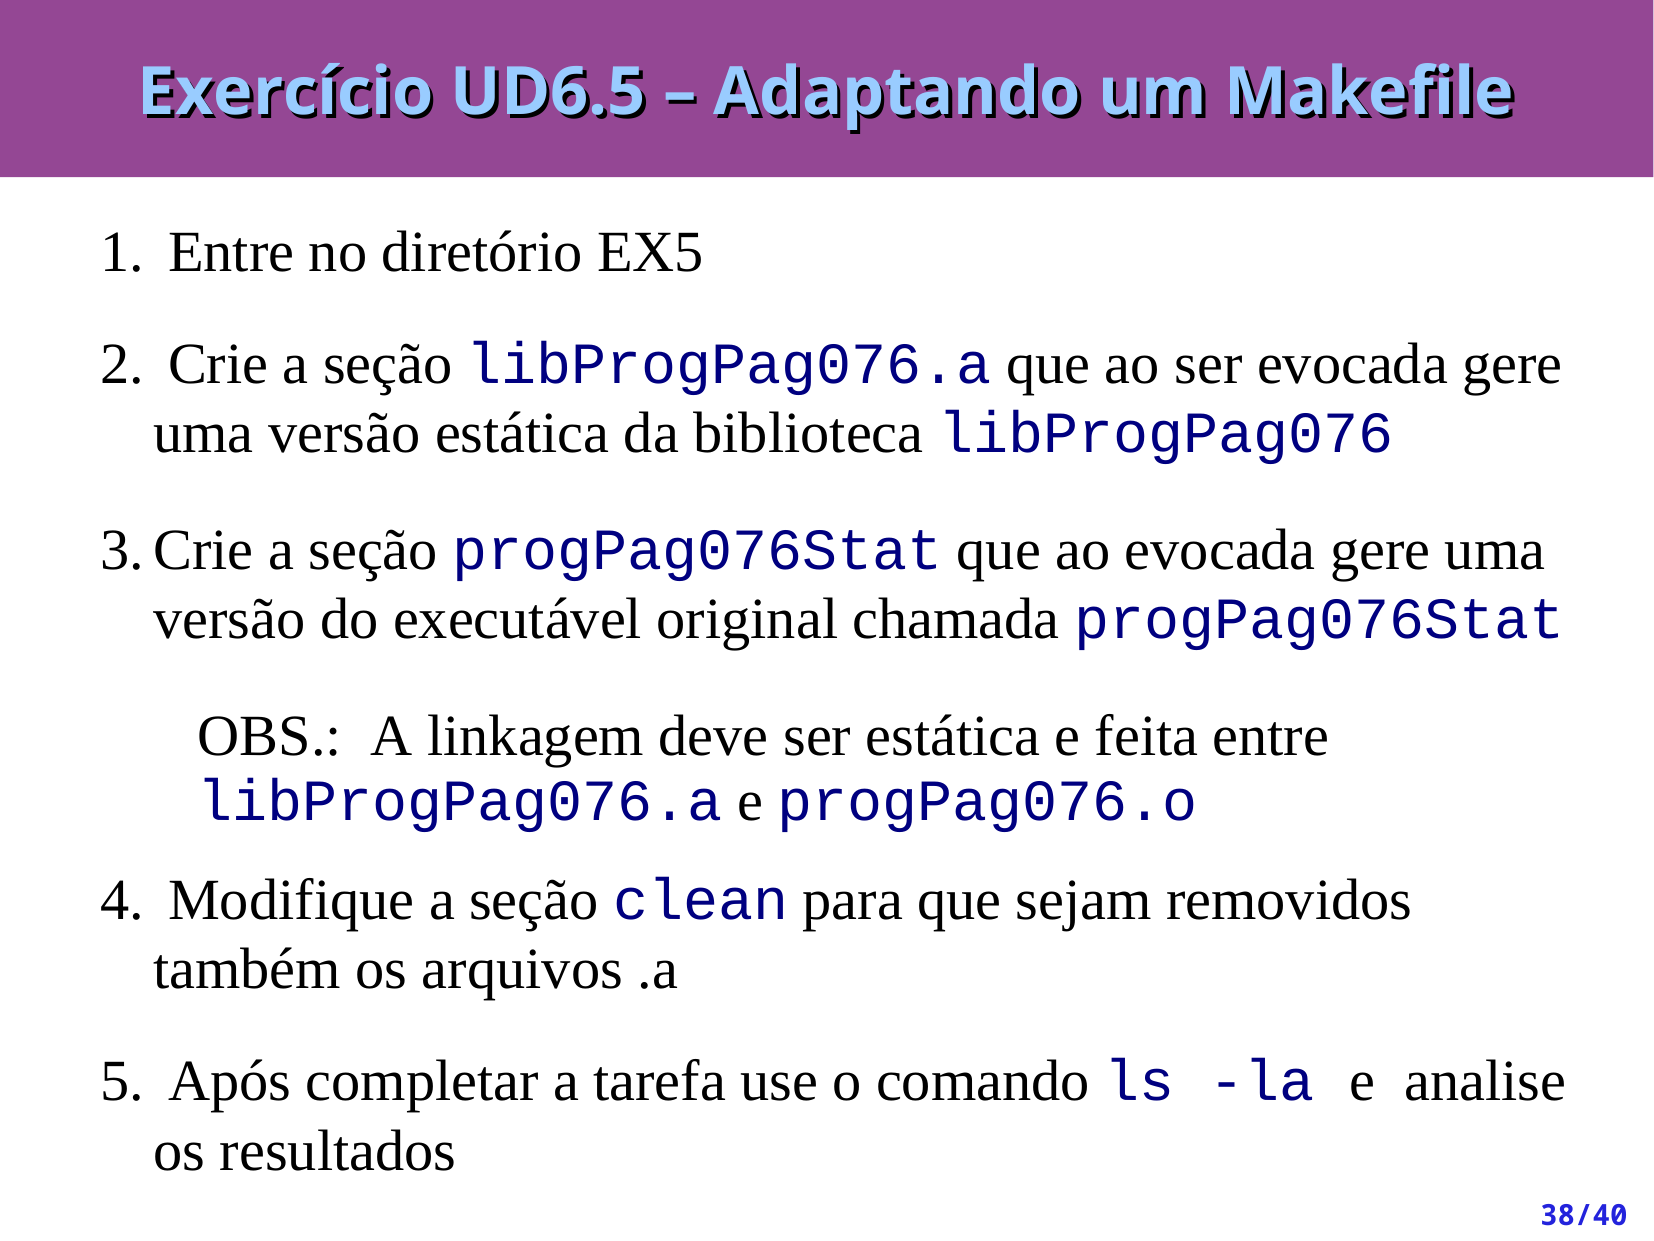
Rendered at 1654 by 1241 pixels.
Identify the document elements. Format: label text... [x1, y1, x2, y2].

list Entre no diretório EX5 Crie a seção libProgPag076.a que ao ser evocada gere uma versão estática da biblioteca libProgPag076 Crie a seção progPag076Stat que ao evocada gere uma versão do executável original chamada progPag076Stat OBS.: A linkagem deve ser estática e feita entre libProgPag076.a e progPag076.o Modifique a seção clean para que sejam removidos também os arquivos .a Após completar a tarefa use o comando ls -la e analise os resultados [82, 219, 1571, 1184]
title Exercício UD6.5 – Adaptando um Makefile [0, 0, 1654, 178]
